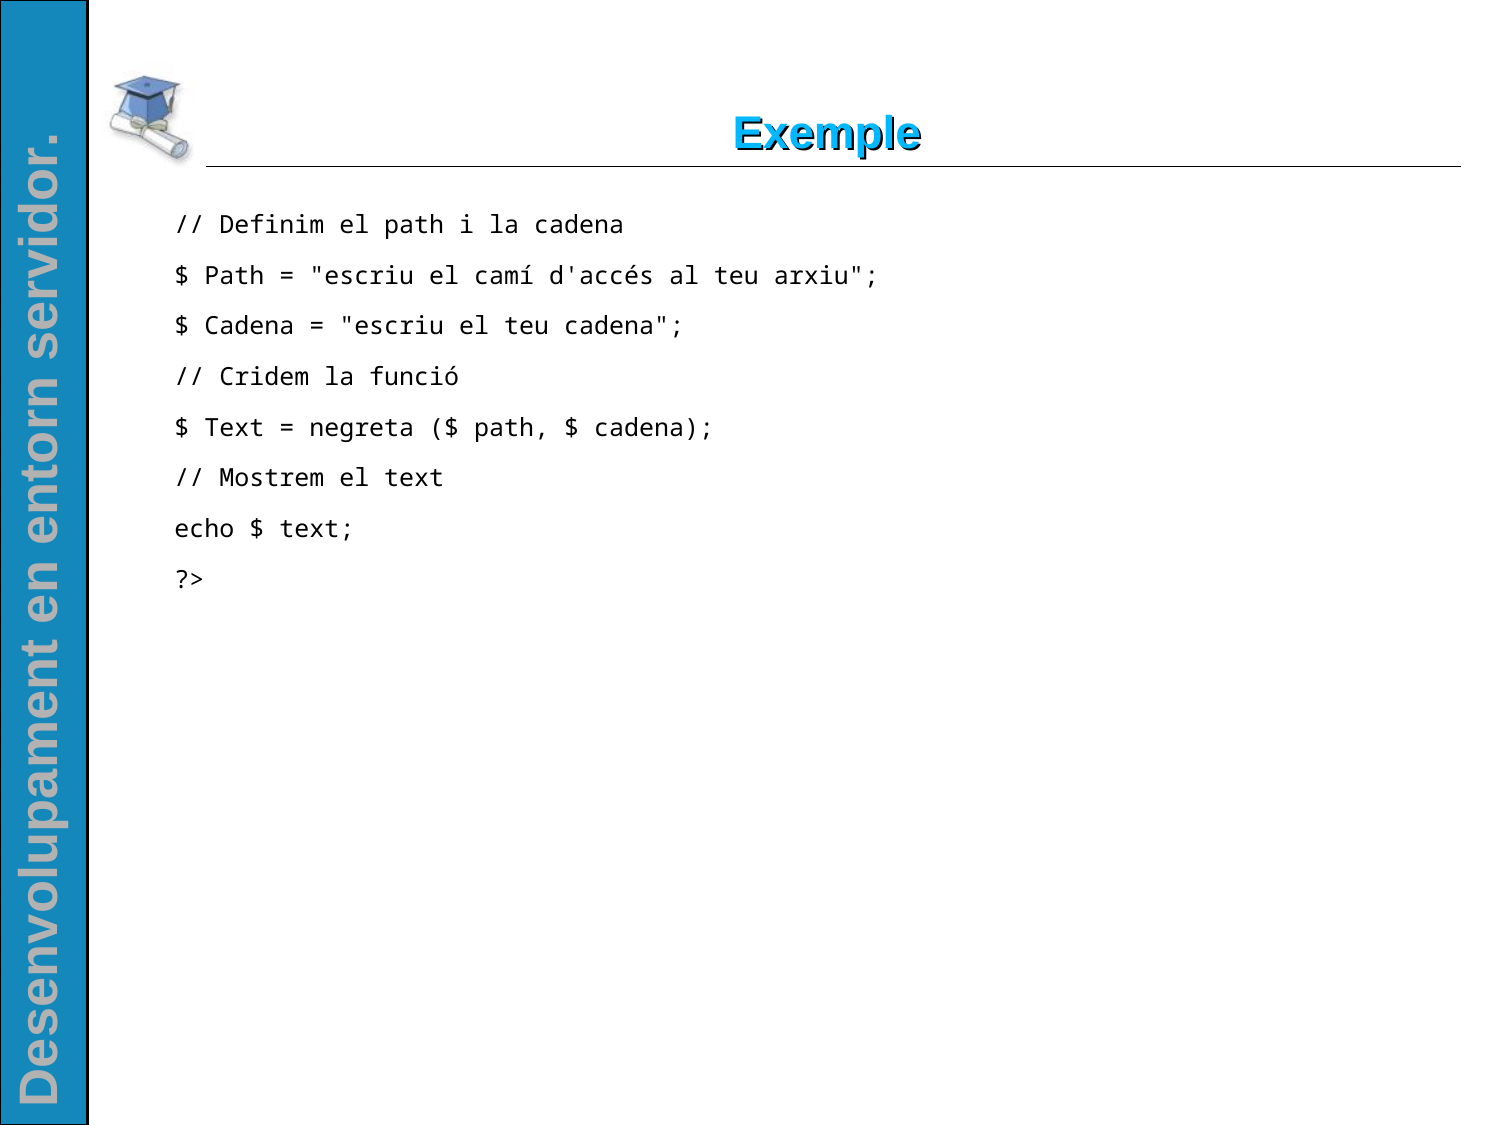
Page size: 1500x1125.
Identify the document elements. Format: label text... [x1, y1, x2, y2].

list // Definim el path i la cadena $ Path = "escriu el camí d'accés al teu arxiu"; $ Cadena = "escriu el teu cadena"; // Cridem la funció $ Text = negreta ($ path, $ cadena); // Mostrem el text echo $ text; ?> [118, 206, 1477, 935]
picture [93, 61, 206, 174]
title Exemple [206, 95, 1447, 170]
